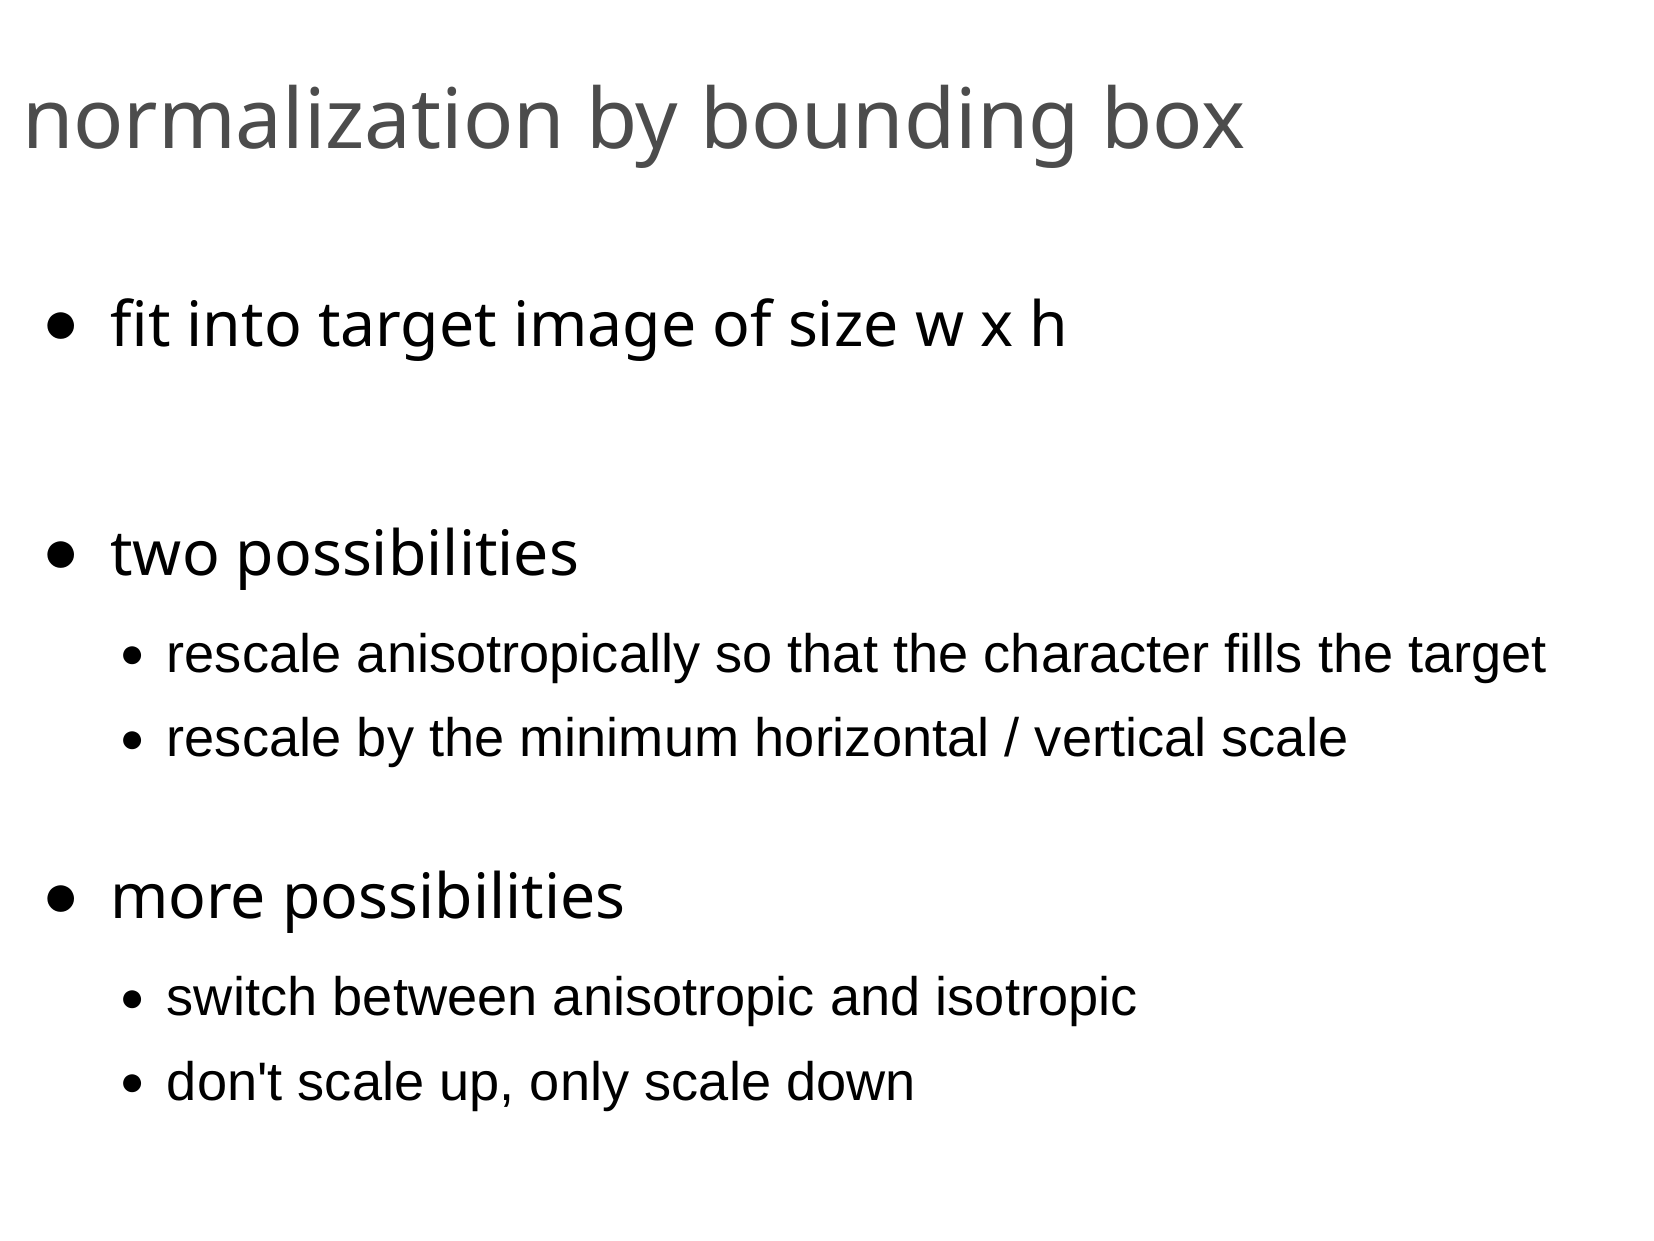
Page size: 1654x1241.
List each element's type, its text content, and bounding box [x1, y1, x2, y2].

title normalization by bounding box [22, 26, 1654, 205]
list fit into target image of size w x h two possibilities rescale anisotropically so that the character fills the target rescale by the minimum horizontal / vertical scale more possibilities switch between anisotropic and isotropic don't scale up, only scale down [25, 233, 1654, 1158]
